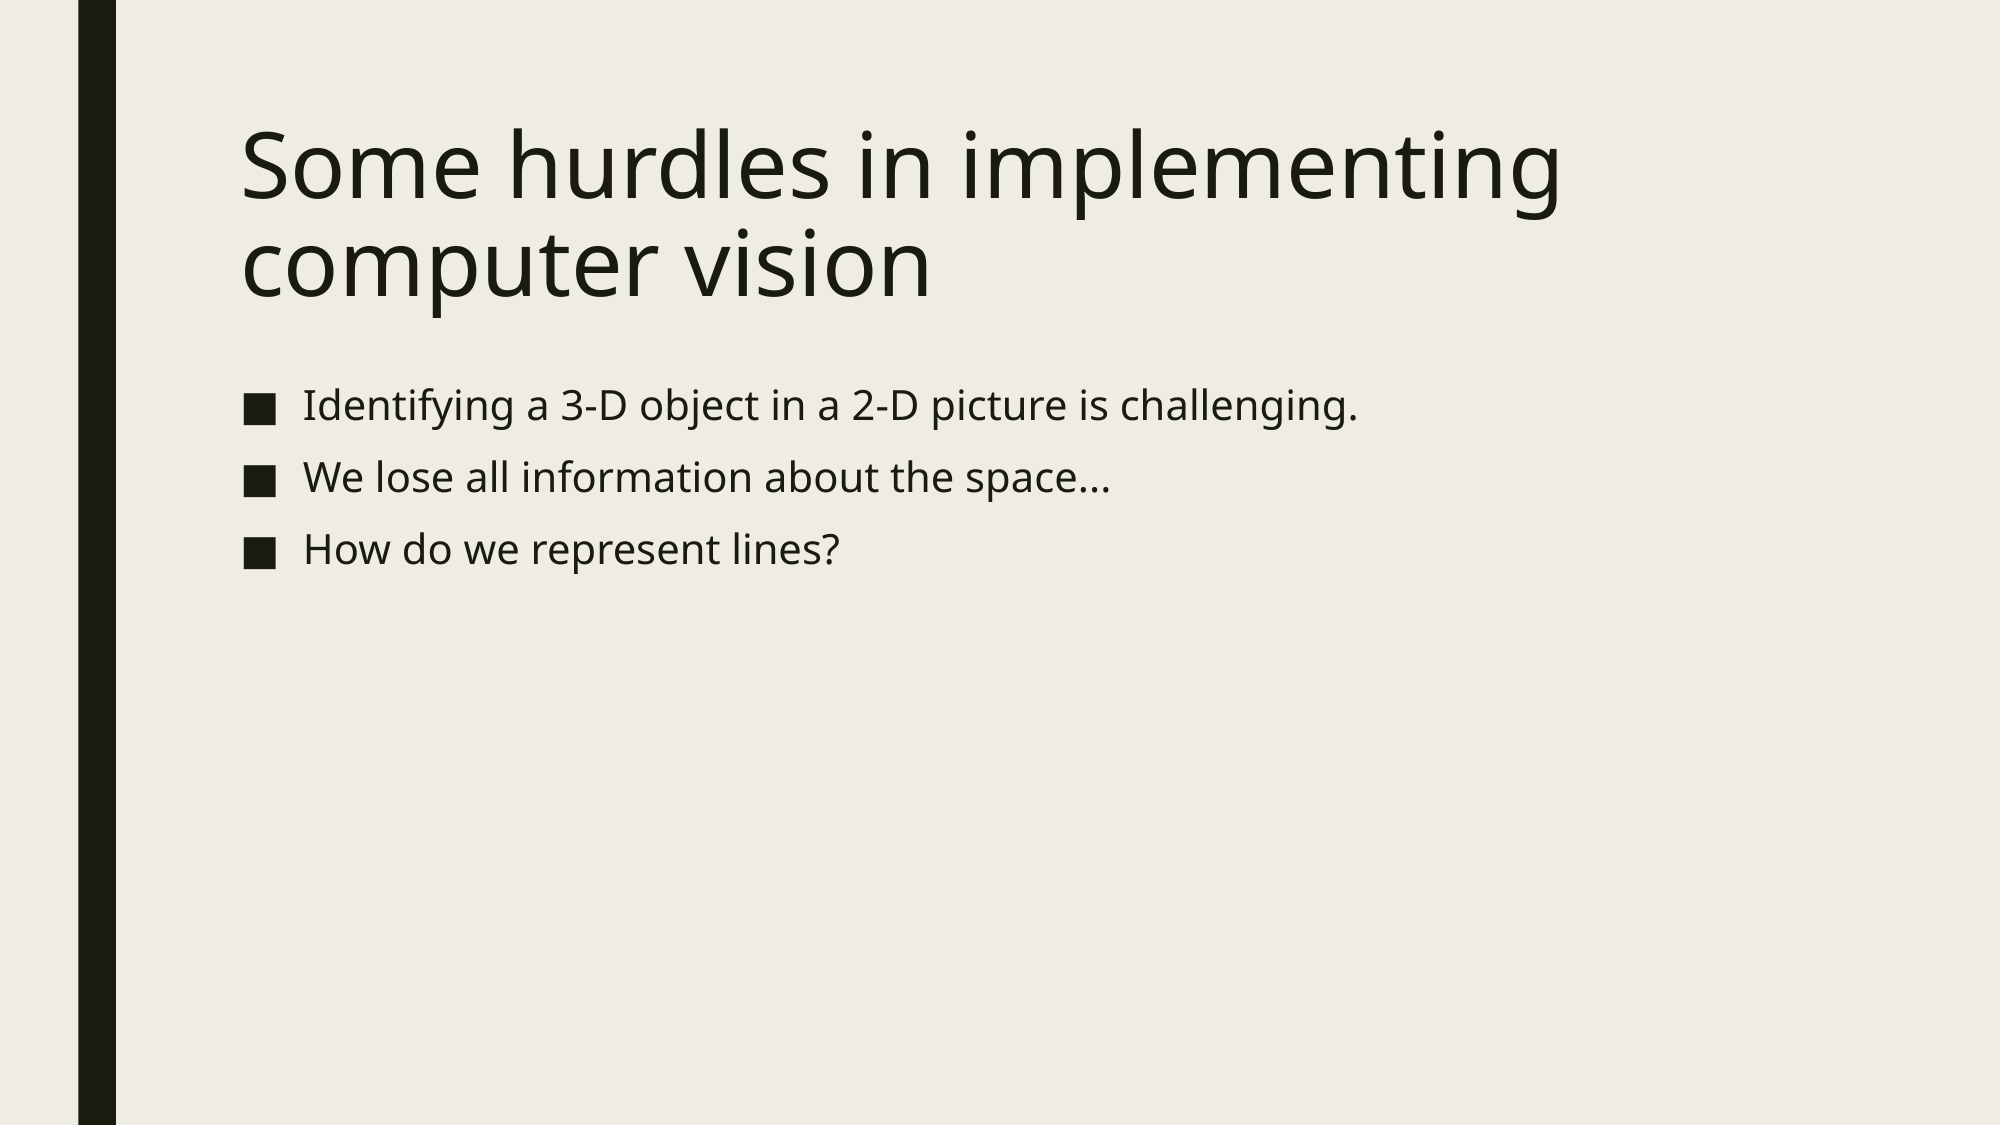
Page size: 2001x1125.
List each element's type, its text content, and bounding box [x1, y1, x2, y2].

title Some hurdles in implementing computer vision [225, 112, 1800, 357]
list Identifying a 3-D object in a 2-D picture is challenging. We lose all information about the space... How do we represent lines? [225, 375, 1800, 963]
